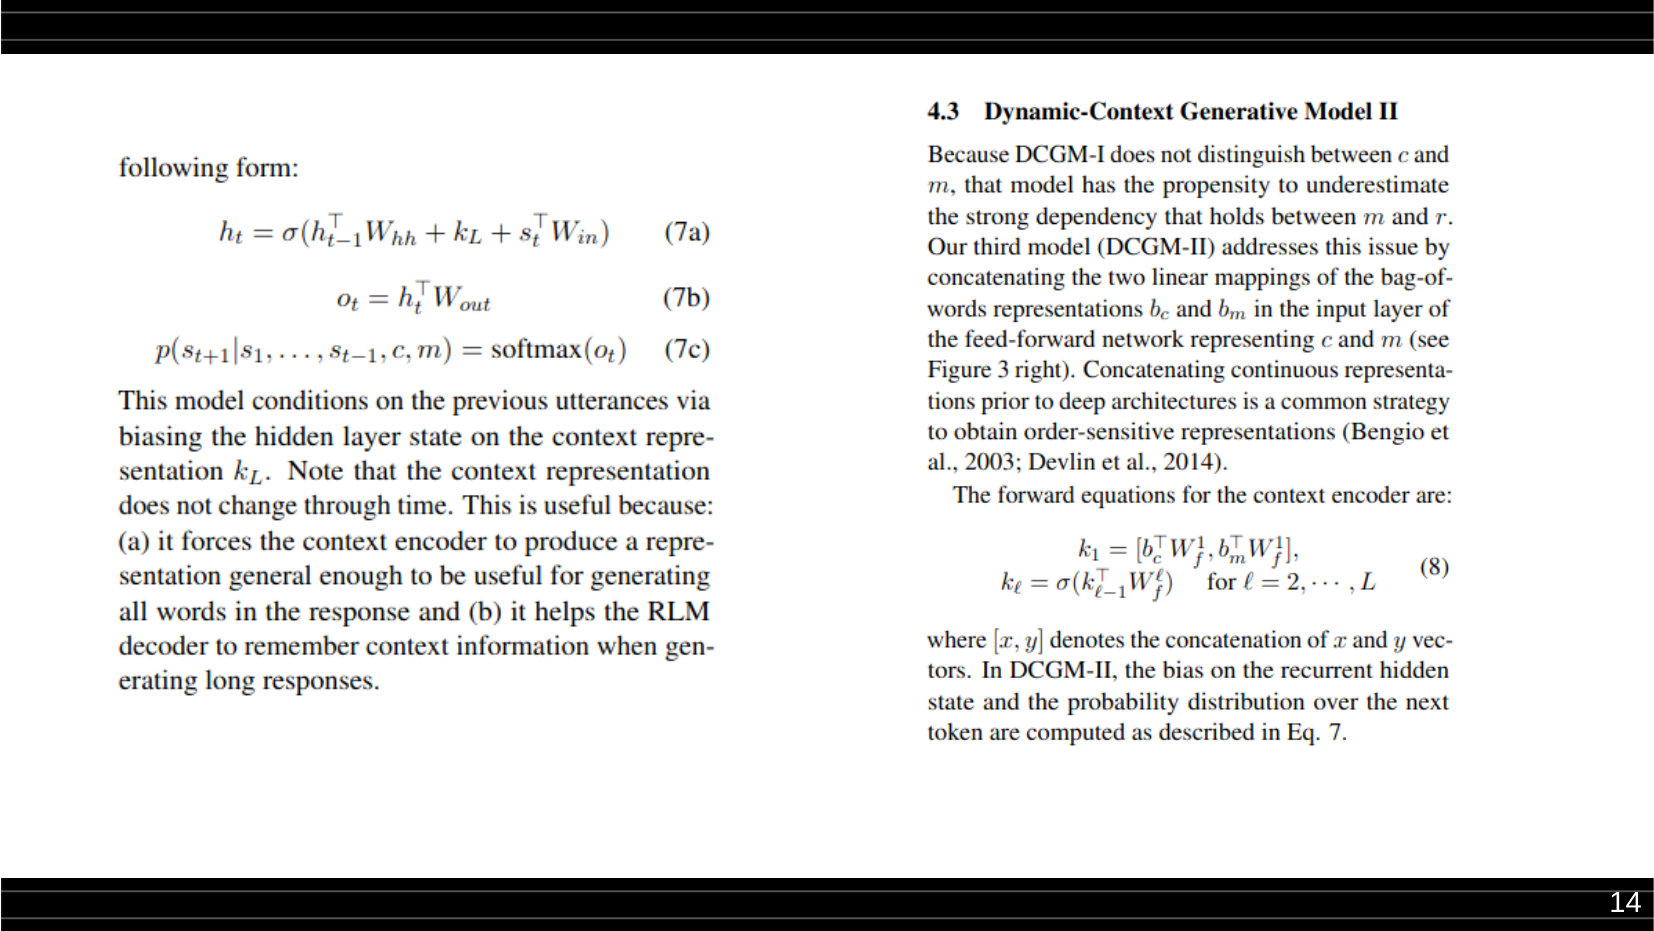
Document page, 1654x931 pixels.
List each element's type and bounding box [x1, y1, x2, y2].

picture [914, 92, 1531, 758]
picture [1, 878, 1654, 931]
picture [1, 0, 1654, 54]
picture [105, 122, 781, 706]
